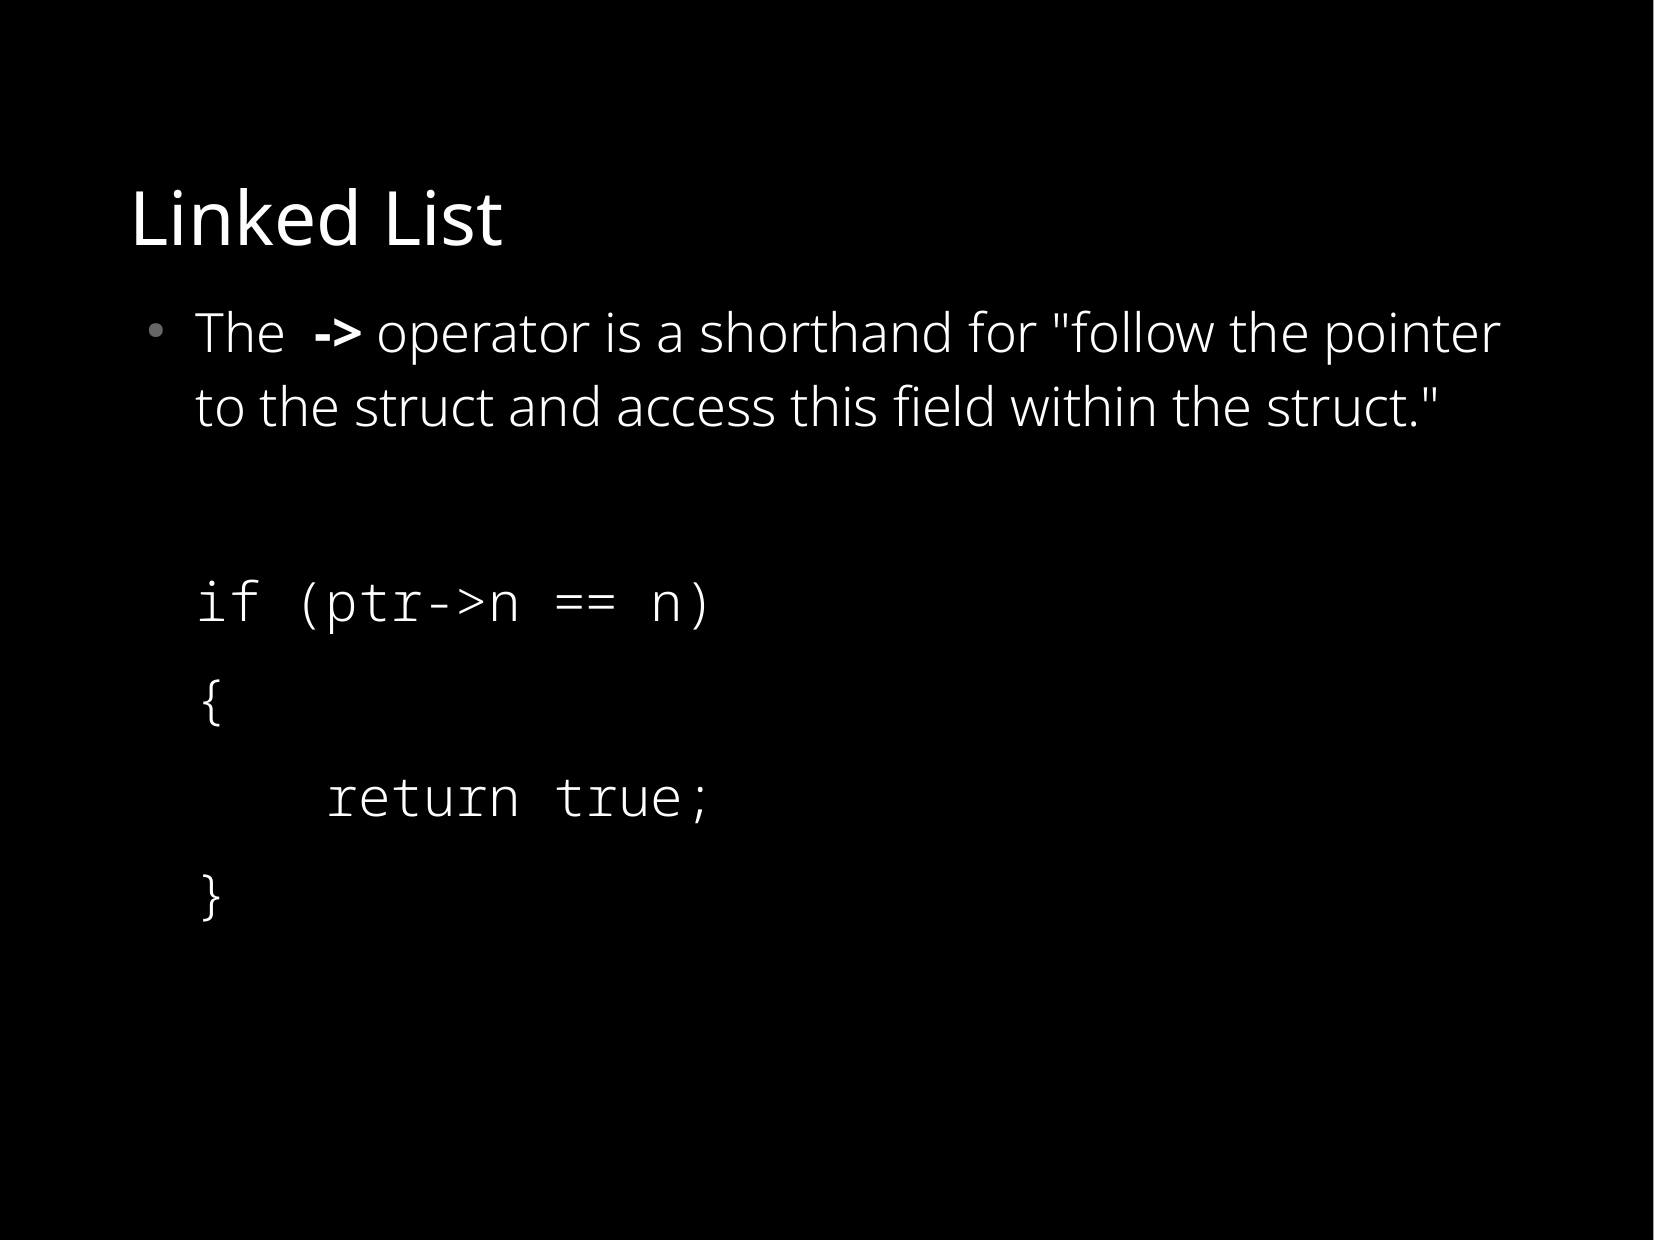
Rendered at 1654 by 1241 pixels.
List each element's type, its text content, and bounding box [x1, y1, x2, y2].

list The -> operator is a shorthand for "follow the pointer to the struct and access this field within the struct." if (ptr->n == n) { return true; } [129, 295, 1518, 1010]
title Linked List [129, 153, 1518, 281]
